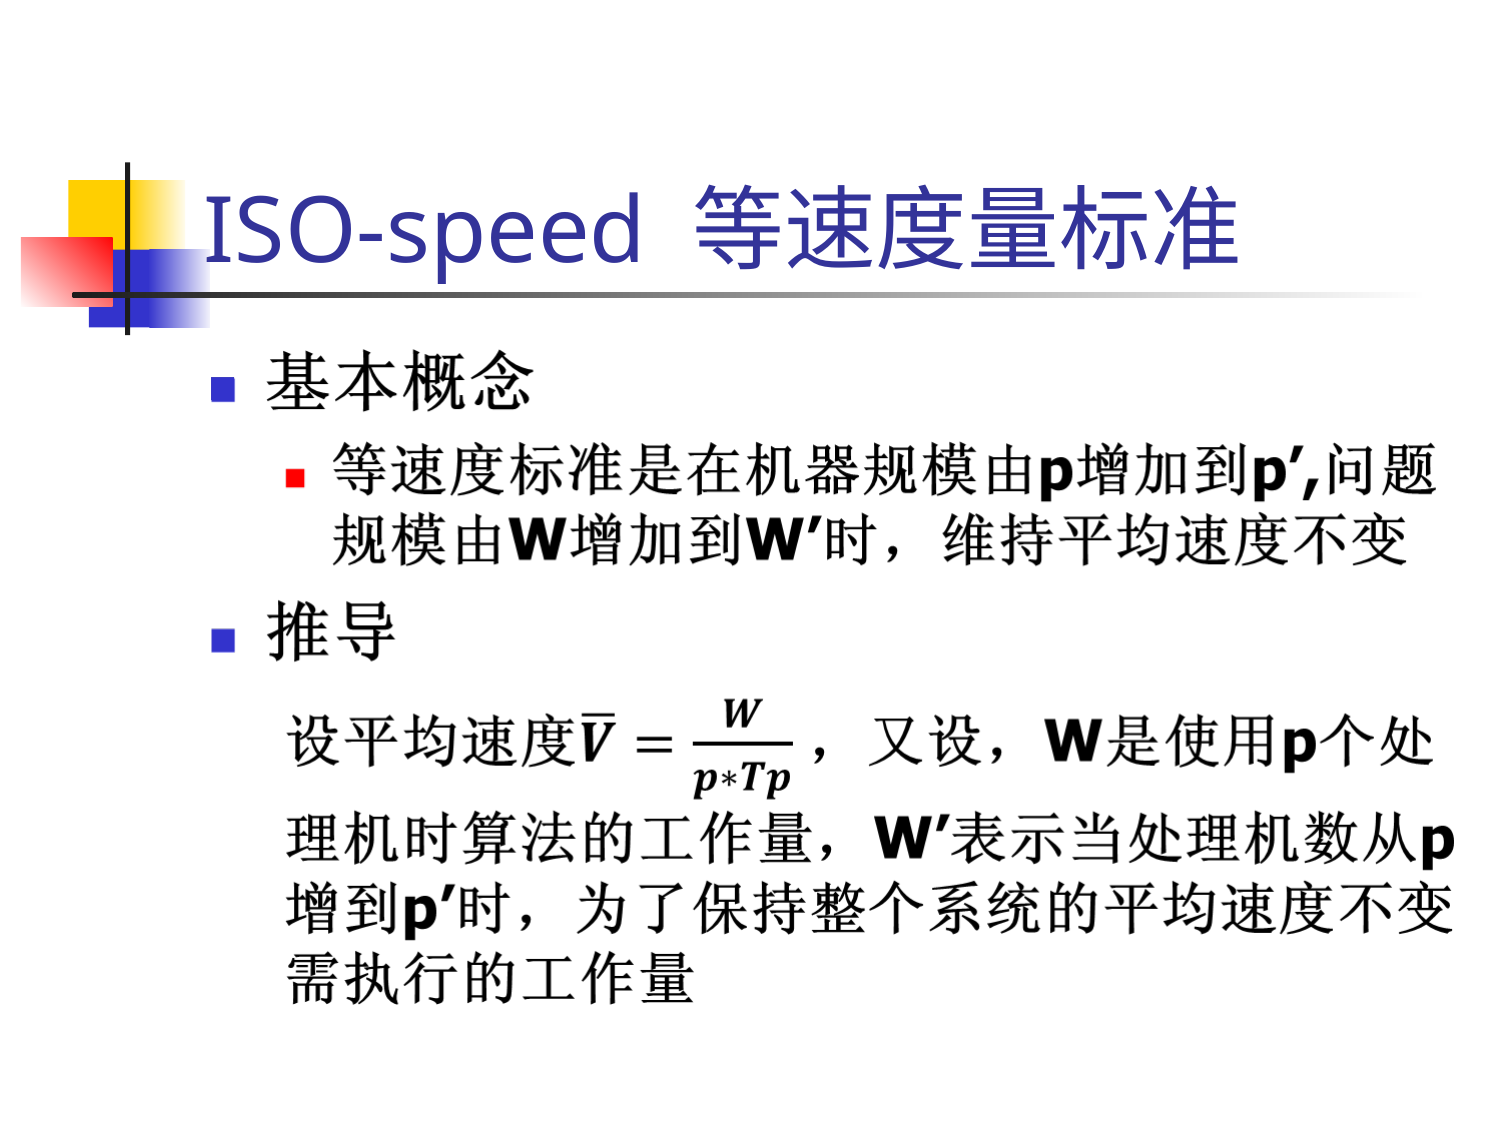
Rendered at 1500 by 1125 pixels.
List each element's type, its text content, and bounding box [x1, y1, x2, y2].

picture [185, 329, 1471, 1008]
title ISO-speed 等速度量标准 [188, 101, 1468, 289]
